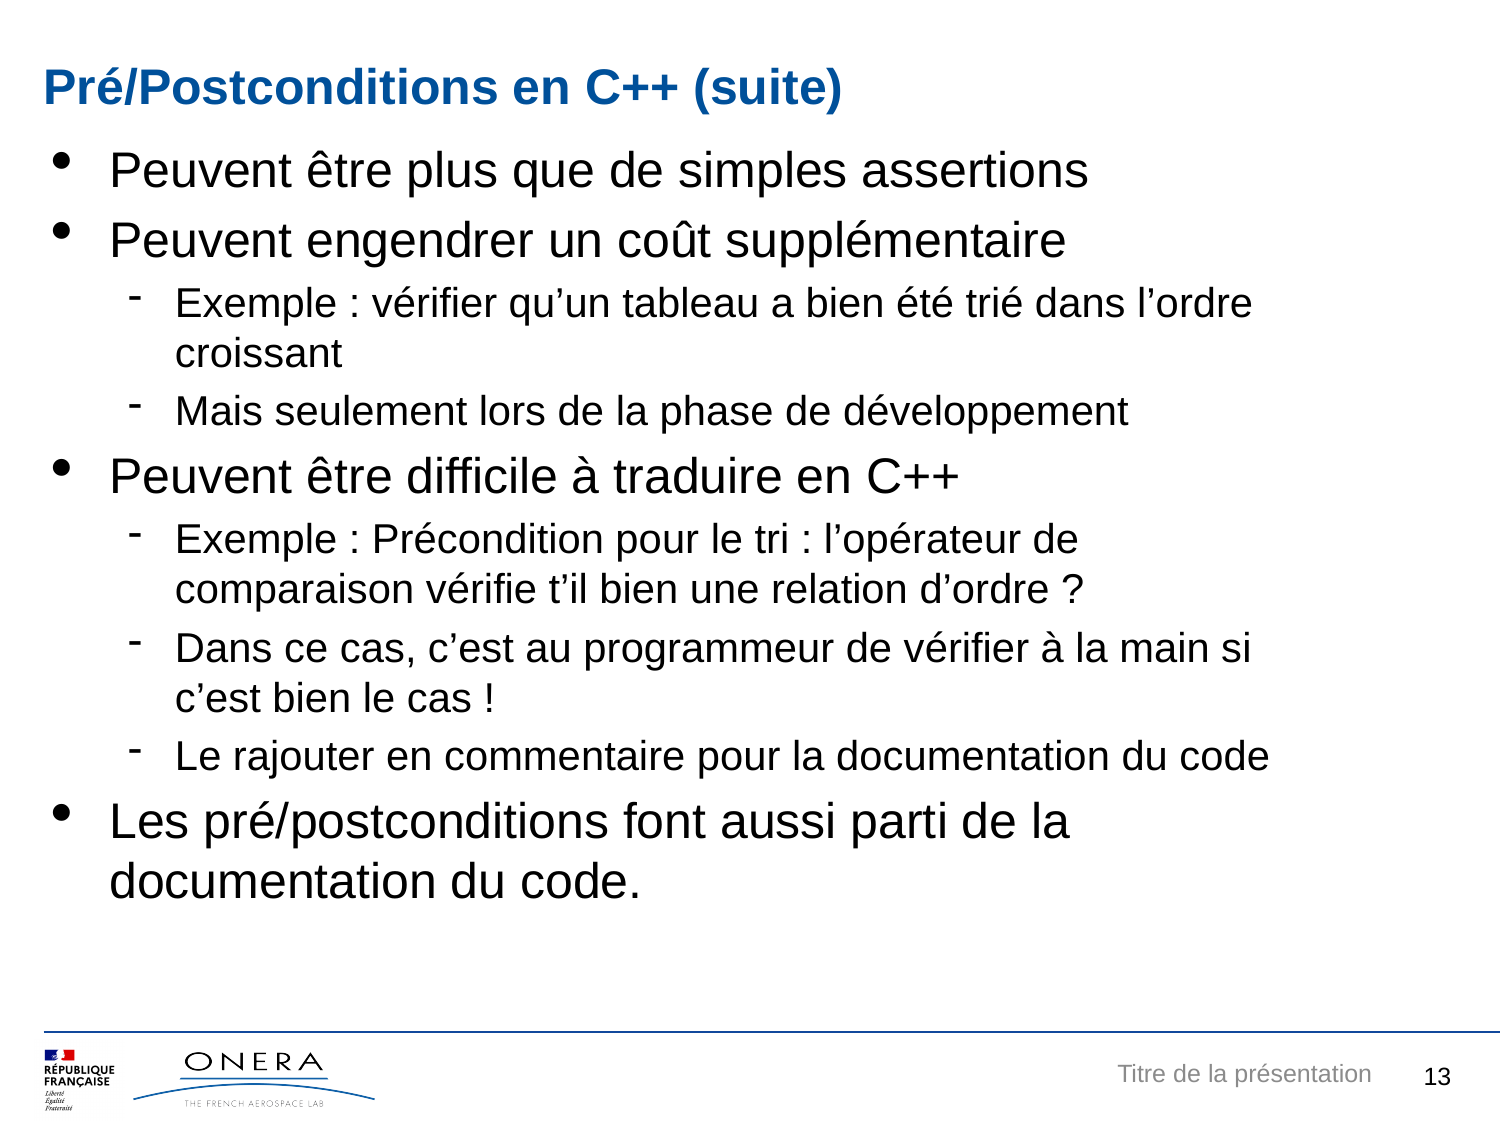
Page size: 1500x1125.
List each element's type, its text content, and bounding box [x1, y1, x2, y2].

picture [34, 1039, 125, 1121]
text_box Titre de la présentation [466, 1042, 1388, 1103]
text_box Peuvent être plus que de simples assertions Peuvent engendrer un coût supplémentaire Exemple : vérifier qu’un tableau a bien été trié dans l’ordre croissant Mais seulement lors de la phase de développement Peuvent être difficile à traduire en C++ Exemple : Précondition pour le tri : l’opérateur de comparaison vérifie t’il bien une relation d’ordre ? Dans ce cas, c’est au programmeur de vérifier à la main si c’est bien le cas ! Le rajouter en commentaire pour la documentation du code Les pré/postconditions font aussi parti de la documentation du code. [53, 137, 1328, 953]
text_box <numéro> [1374, 1025, 1500, 1125]
picture [133, 1052, 375, 1107]
text_box Pré/Postconditions en C++ (suite) [43, 0, 1486, 169]
